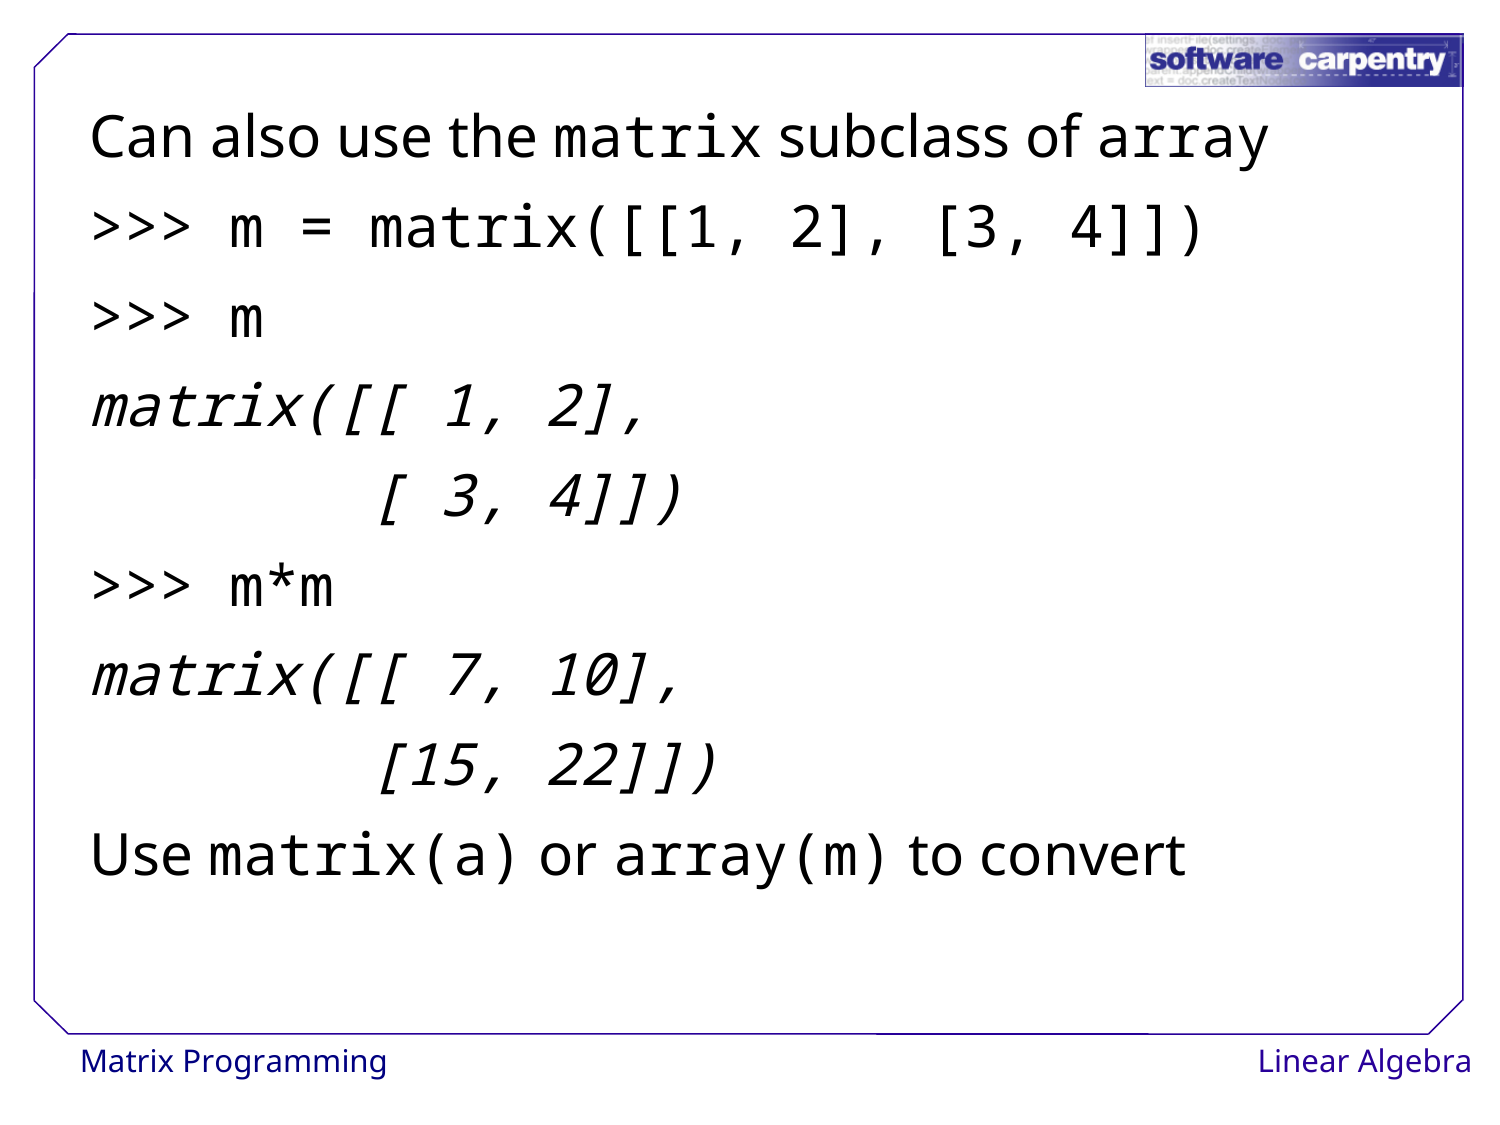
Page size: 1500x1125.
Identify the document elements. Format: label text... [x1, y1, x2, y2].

list Can also use the matrix subclass of array >>> m = matrix([[1, 2], [3, 4]]) >>> m matrix([[ 1, 2], [ 3, 4]]) >>> m*m matrix([[ 7, 10], [15, 22]]) Use matrix(a) or array(m) to convert [75, 99, 1426, 1013]
picture [1145, 33, 1464, 87]
